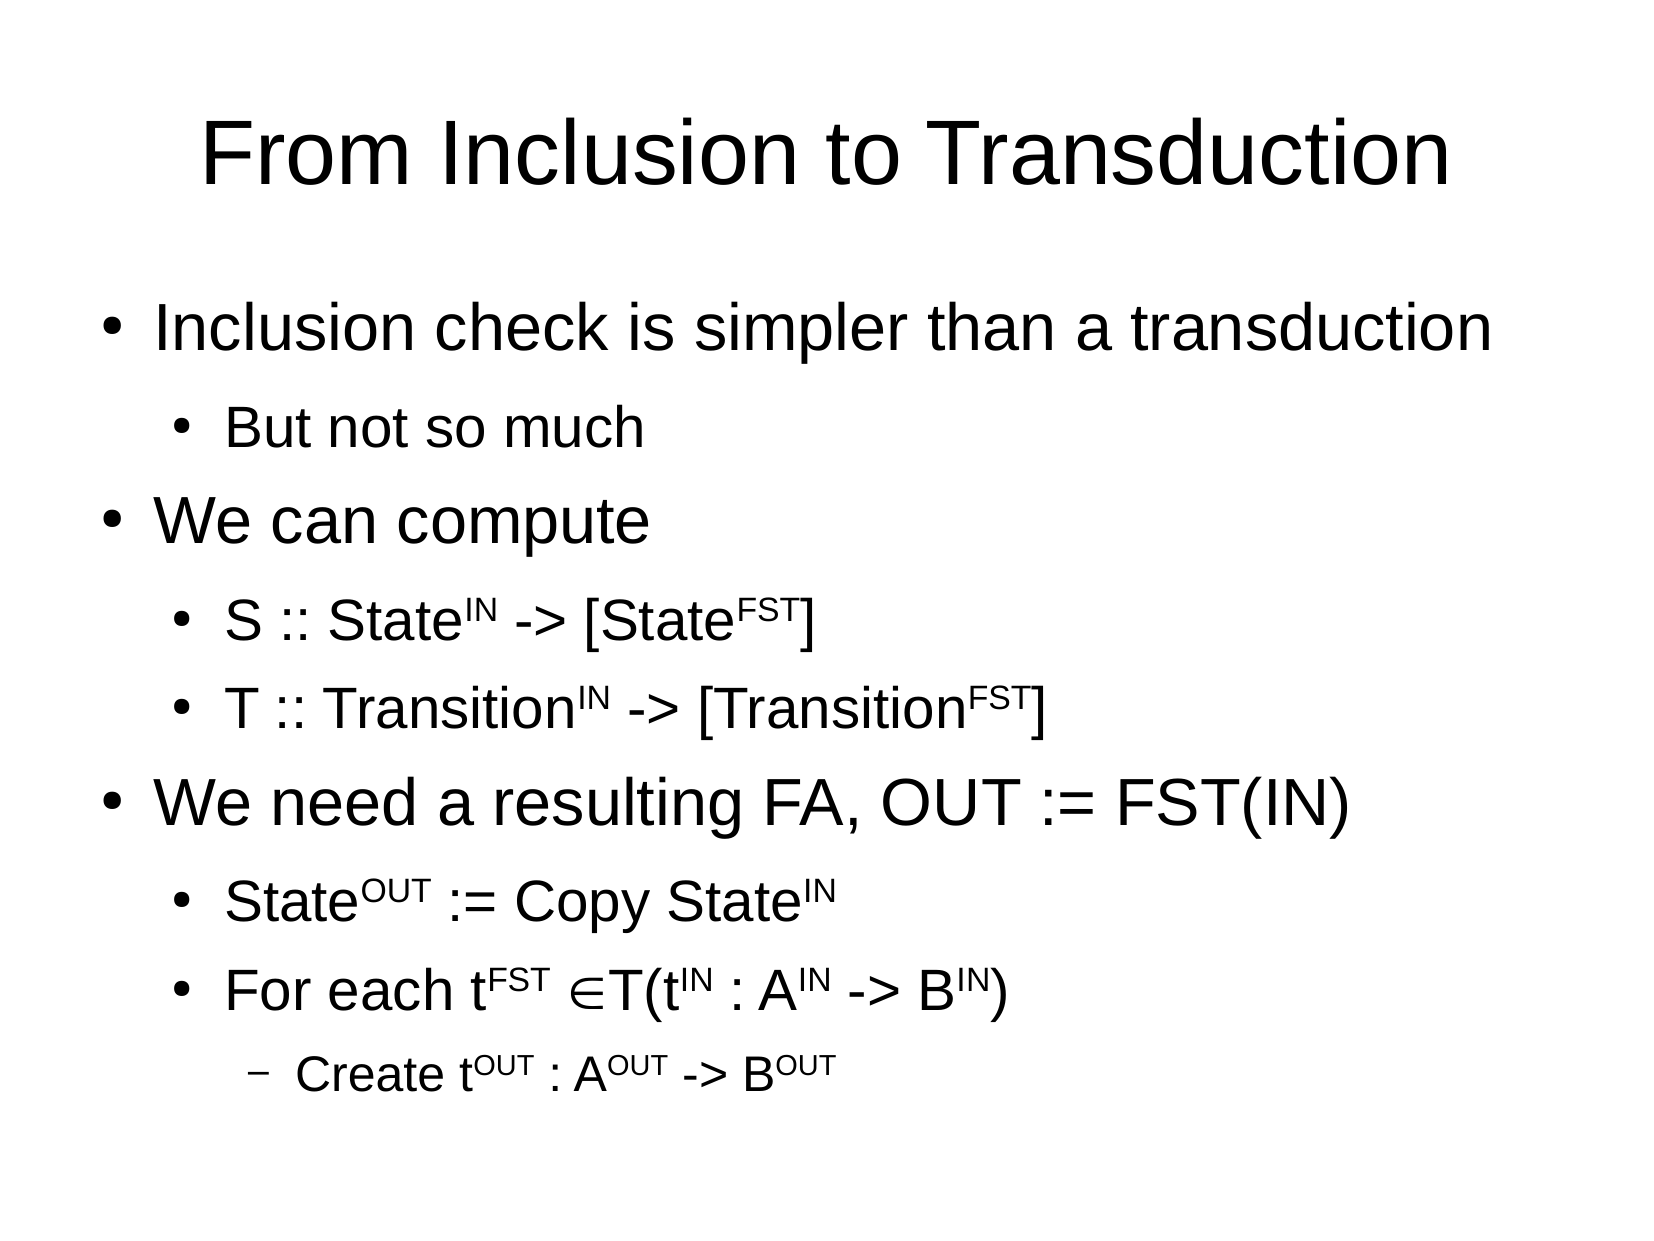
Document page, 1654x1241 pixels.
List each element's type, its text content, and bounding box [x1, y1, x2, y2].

title From Inclusion to Transduction [82, 56, 1571, 250]
list Inclusion check is simpler than a transduction But not so much We can compute S :: StateIN -> [StateFST] T :: TransitionIN -> [TransitionFST] We need a resulting FA, OUT := FST(IN) StateOUT := Copy StateIN For each tFST T(tIN : AIN -> BIN) Create tOUT : AOUT -> BOUT [82, 290, 1571, 1109]
